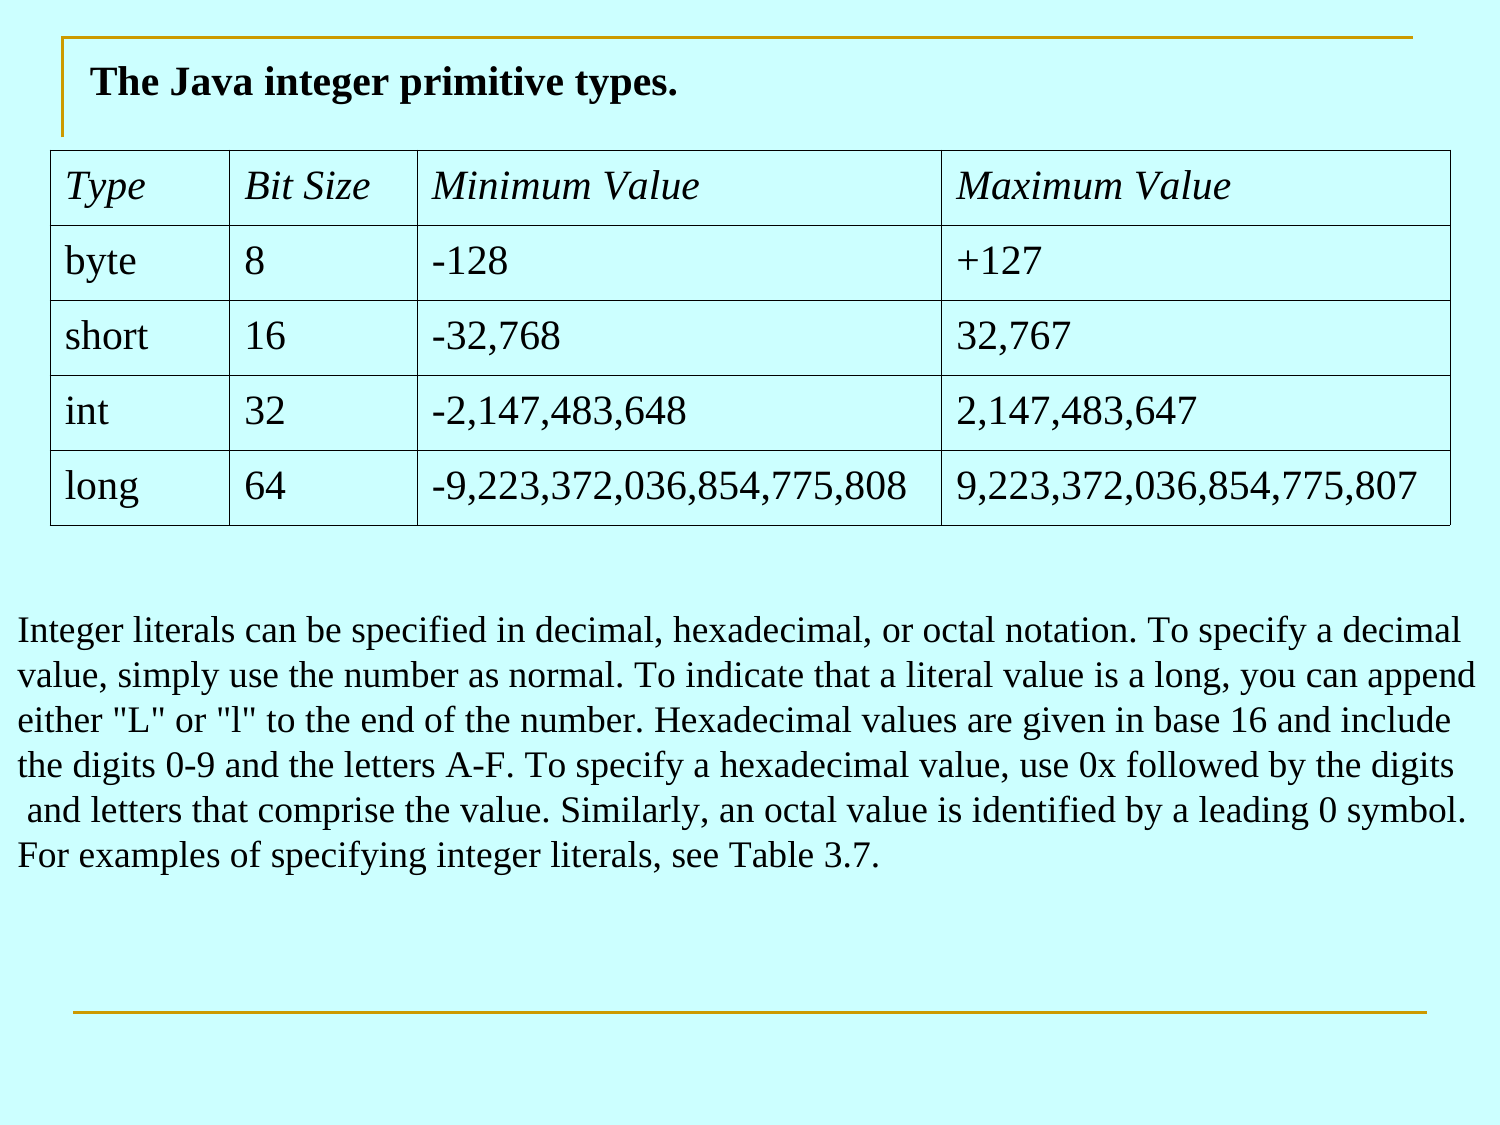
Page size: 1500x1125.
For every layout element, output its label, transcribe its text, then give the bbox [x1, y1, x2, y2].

text_box The Java integer primitive types. [74, 46, 800, 150]
table_cell 9,223,372,036,854,775,807 [942, 451, 1450, 525]
table_cell 32 [230, 376, 417, 450]
table_cell -9,223,372,036,854,775,808 [418, 451, 941, 525]
table_cell -2,147,483,648 [418, 376, 941, 450]
table_cell 32,767 [942, 301, 1450, 375]
table_cell 16 [230, 301, 417, 375]
text_box Integer literals can be specified in decimal, hexadecimal, or octal notation. To specify a decimal value, simply use the number as normal. To indicate that a literal value is a long, you can append either "L" or "l" to the end of the number. Hexadecimal values are given in base 16 and include the digits 0-9 and the letters A-F. To specify a hexadecimal value, use 0x followed by the digits and letters that comprise the value. Similarly, an octal value is identified by a leading 0 symbol. For examples of specifying integer literals, see Table 3.7. [2, 597, 1500, 883]
table_cell int [51, 376, 229, 450]
table_cell +127 [942, 226, 1450, 300]
table_header Bit Size [230, 151, 417, 225]
table_cell short [51, 301, 229, 375]
table_cell -32,768 [418, 301, 941, 375]
table_header Minimum Value [418, 151, 941, 225]
table_cell 64 [230, 451, 417, 525]
table_cell long [51, 451, 229, 525]
table_cell byte [51, 226, 229, 300]
table_cell 2,147,483,647 [942, 376, 1450, 450]
table_cell 8 [230, 226, 417, 300]
table_header Type [51, 151, 229, 225]
table_cell -128 [418, 226, 941, 300]
table_header Maximum Value [942, 151, 1450, 225]
